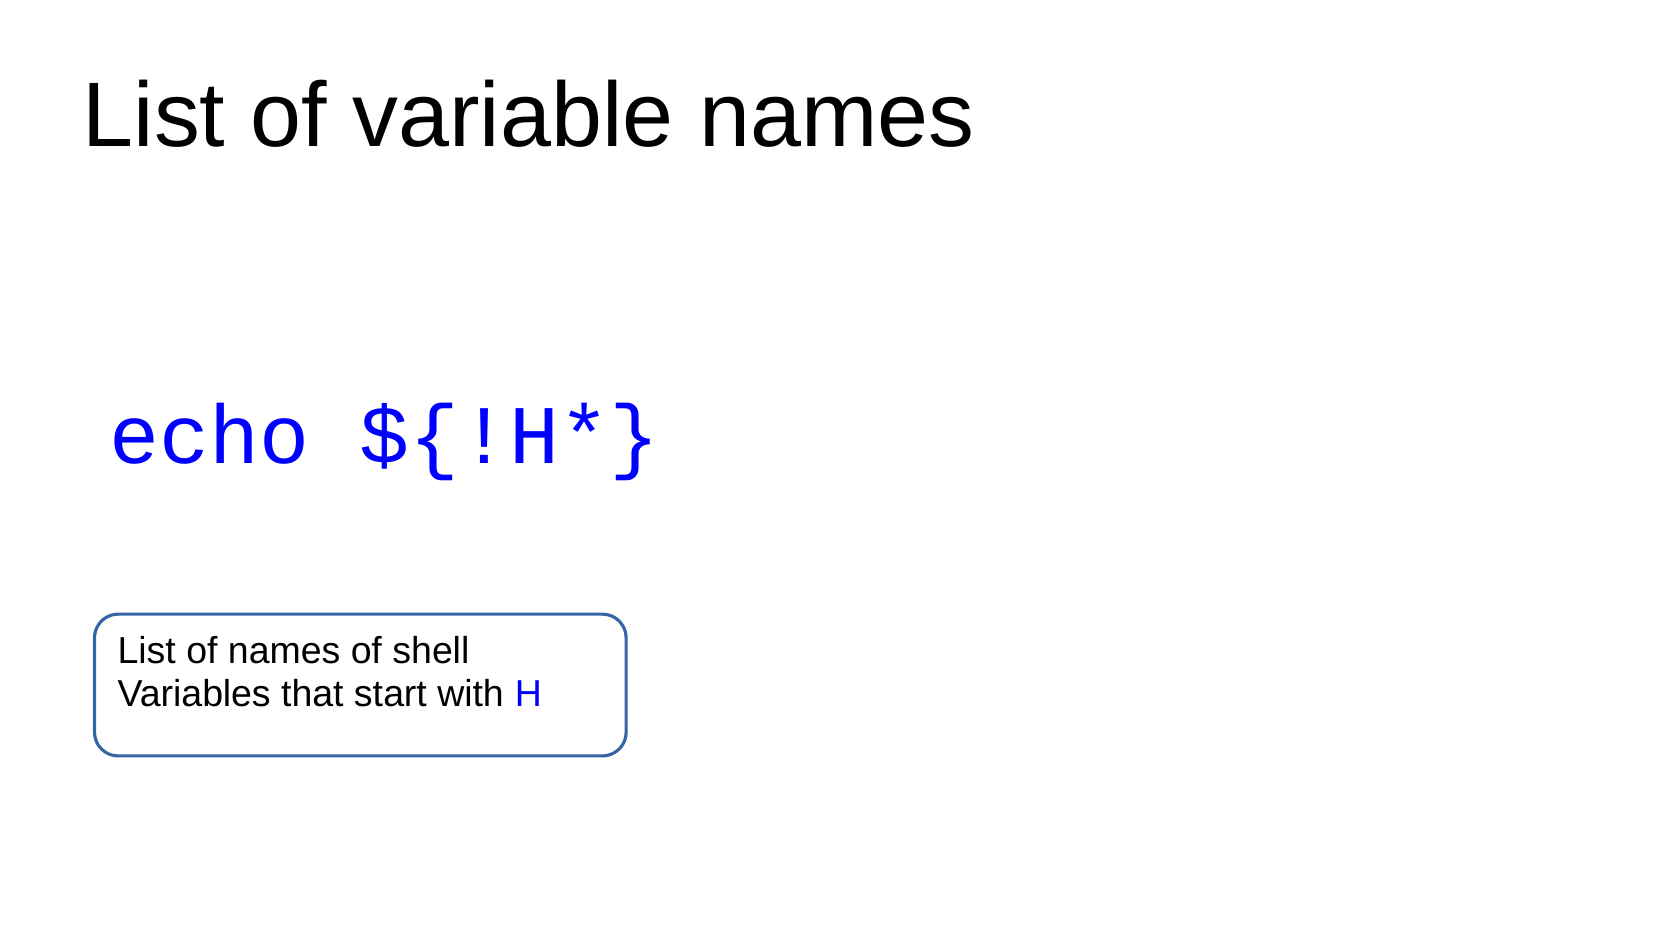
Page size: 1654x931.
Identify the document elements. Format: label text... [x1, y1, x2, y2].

title List of variable names [82, 37, 1571, 193]
text_box echo ${!H*} [94, 387, 1441, 591]
text_box List of names of shell Variables that start with H [94, 614, 627, 756]
